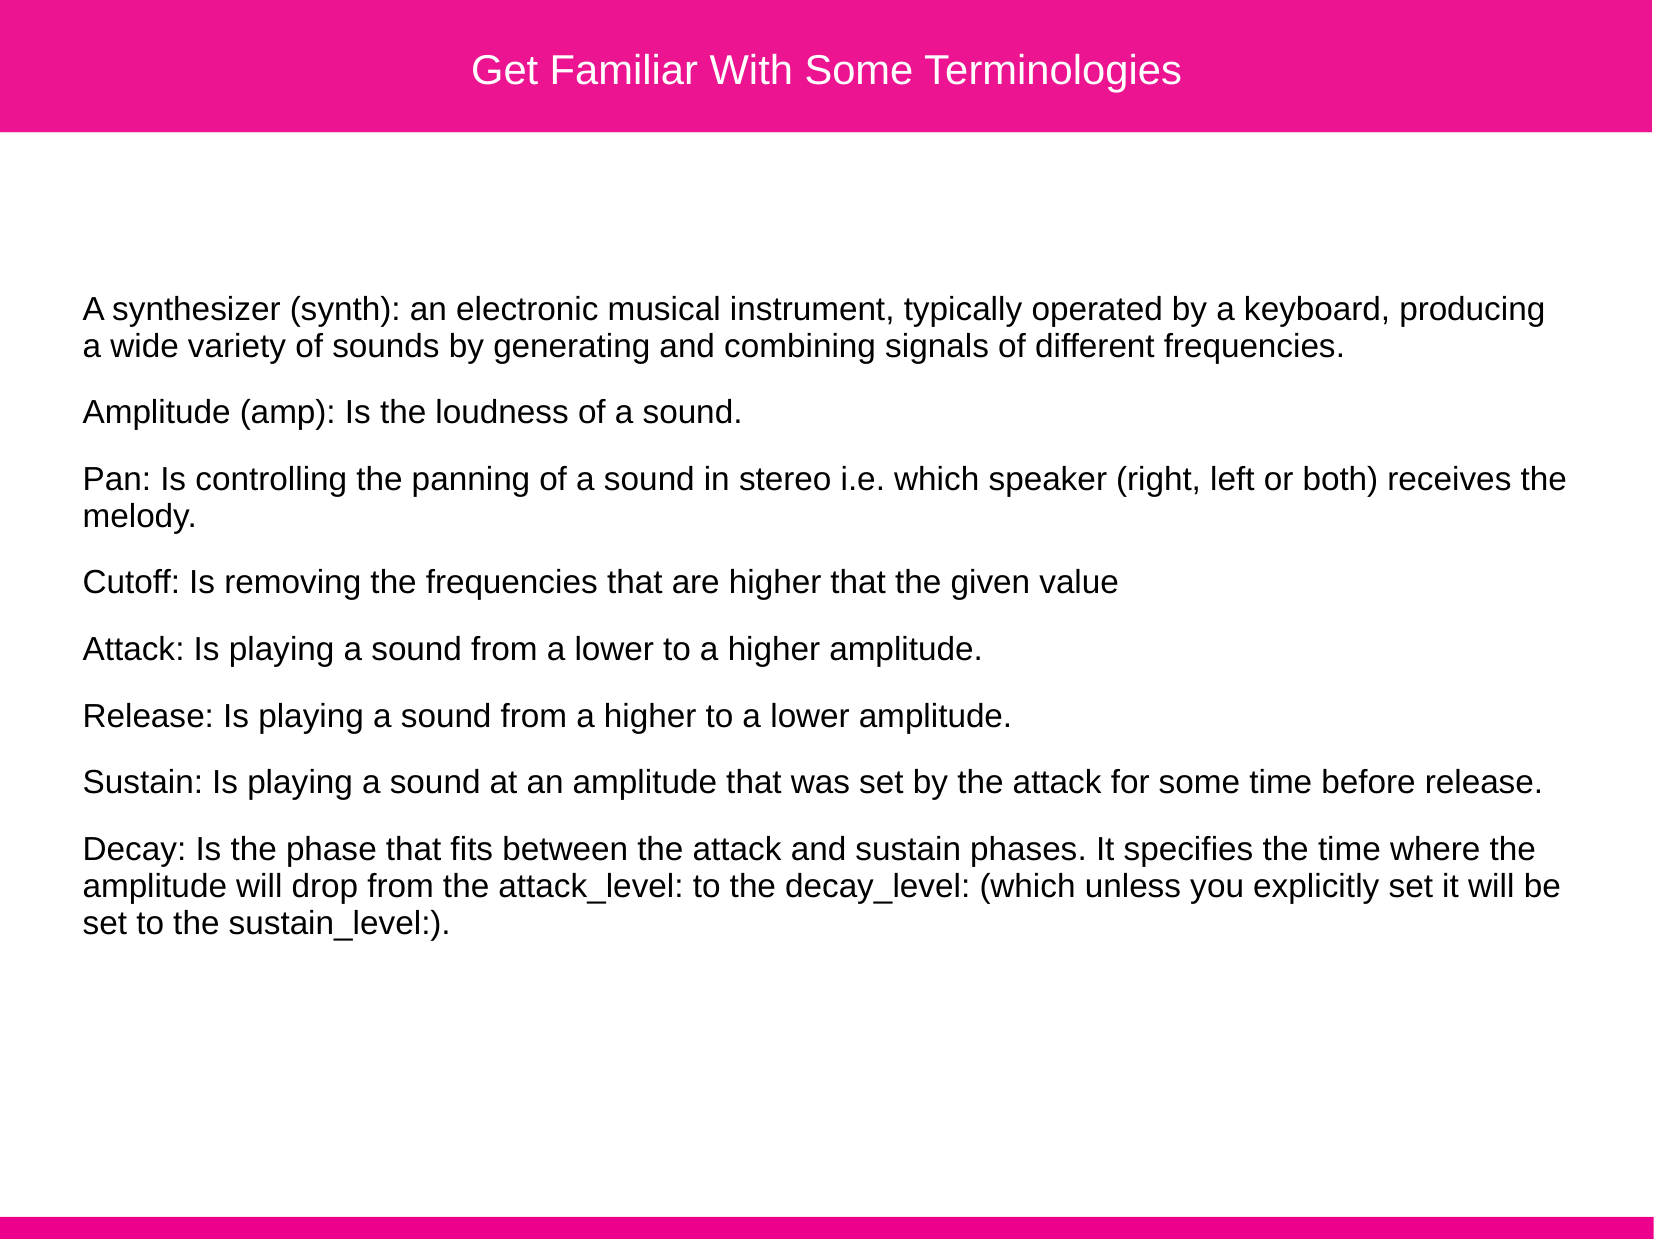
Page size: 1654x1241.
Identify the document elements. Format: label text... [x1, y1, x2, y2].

list A synthesizer (synth): an electronic musical instrument, typically operated by a keyboard, producing a wide variety of sounds by generating and combining signals of different frequencies. Amplitude (amp): Is the loudness of a sound. Pan: Is controlling the panning of a sound in stereo i.e. which speaker (right, left or both) receives the melody. Cutoff: Is removing the frequencies that are higher that the given value Attack: Is playing a sound from a lower to a higher amplitude. Release: Is playing a sound from a higher to a lower amplitude. Sustain: Is playing a sound at an amplitude that was set by the attack for some time before release. Decay: Is the phase that fits between the attack and sustain phases. It specifies the time where the amplitude will drop from the attack_level: to the decay_level: (which unless you explicitly set it will be set to the sustain_level:). [82, 290, 1571, 1010]
title Get Familiar With Some Terminologies [82, 46, 1571, 94]
picture [0, 0, 1654, 1241]
